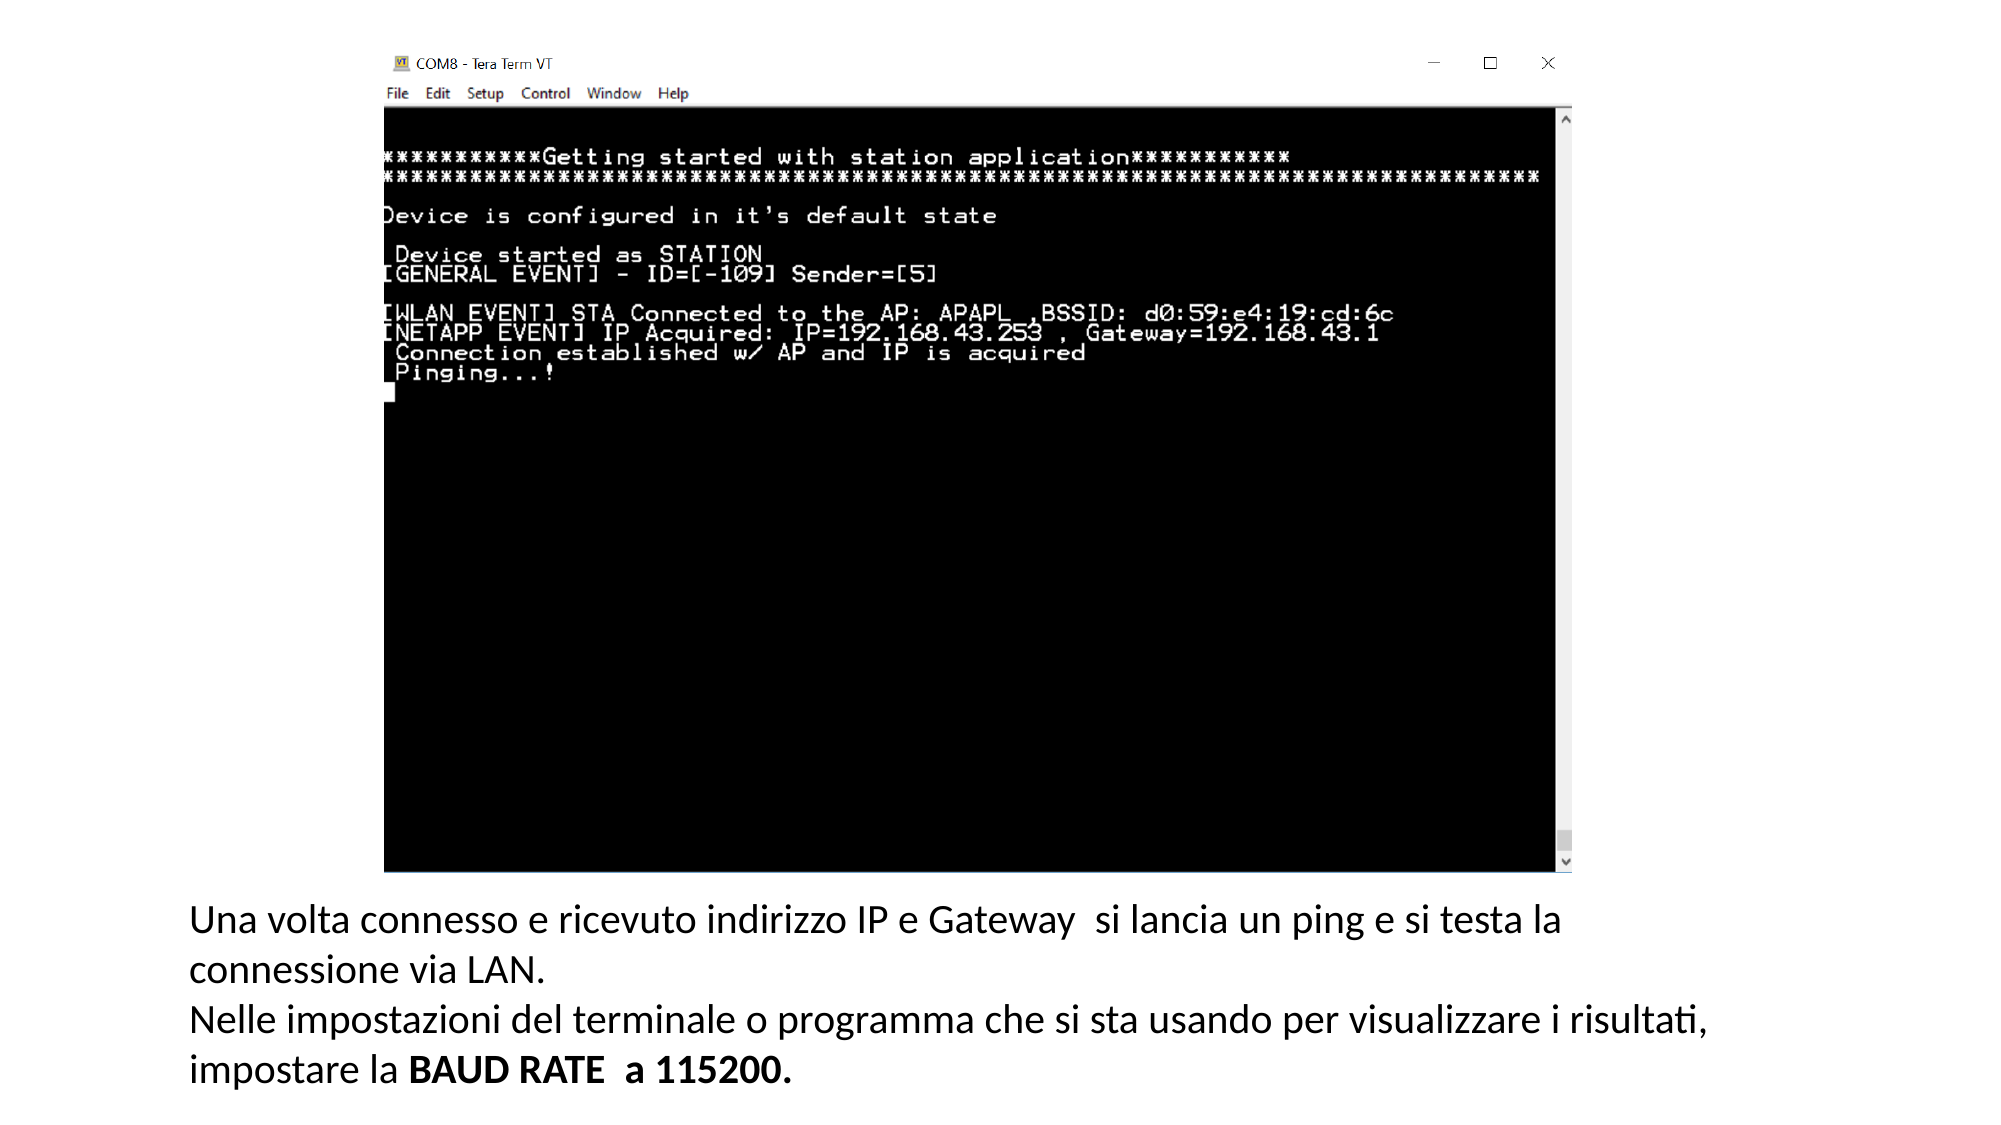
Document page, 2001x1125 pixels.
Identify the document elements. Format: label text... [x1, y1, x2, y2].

picture [384, 45, 1572, 873]
text_box Una volta connesso e ricevuto indirizzo IP e Gateway si lancia un ping e si testa la connessione via LAN. Nelle impostazioni del terminale o programma che si sta usando per visualizzare i risultati, impostare la BAUD RATE a 115200. [174, 884, 1783, 1102]
